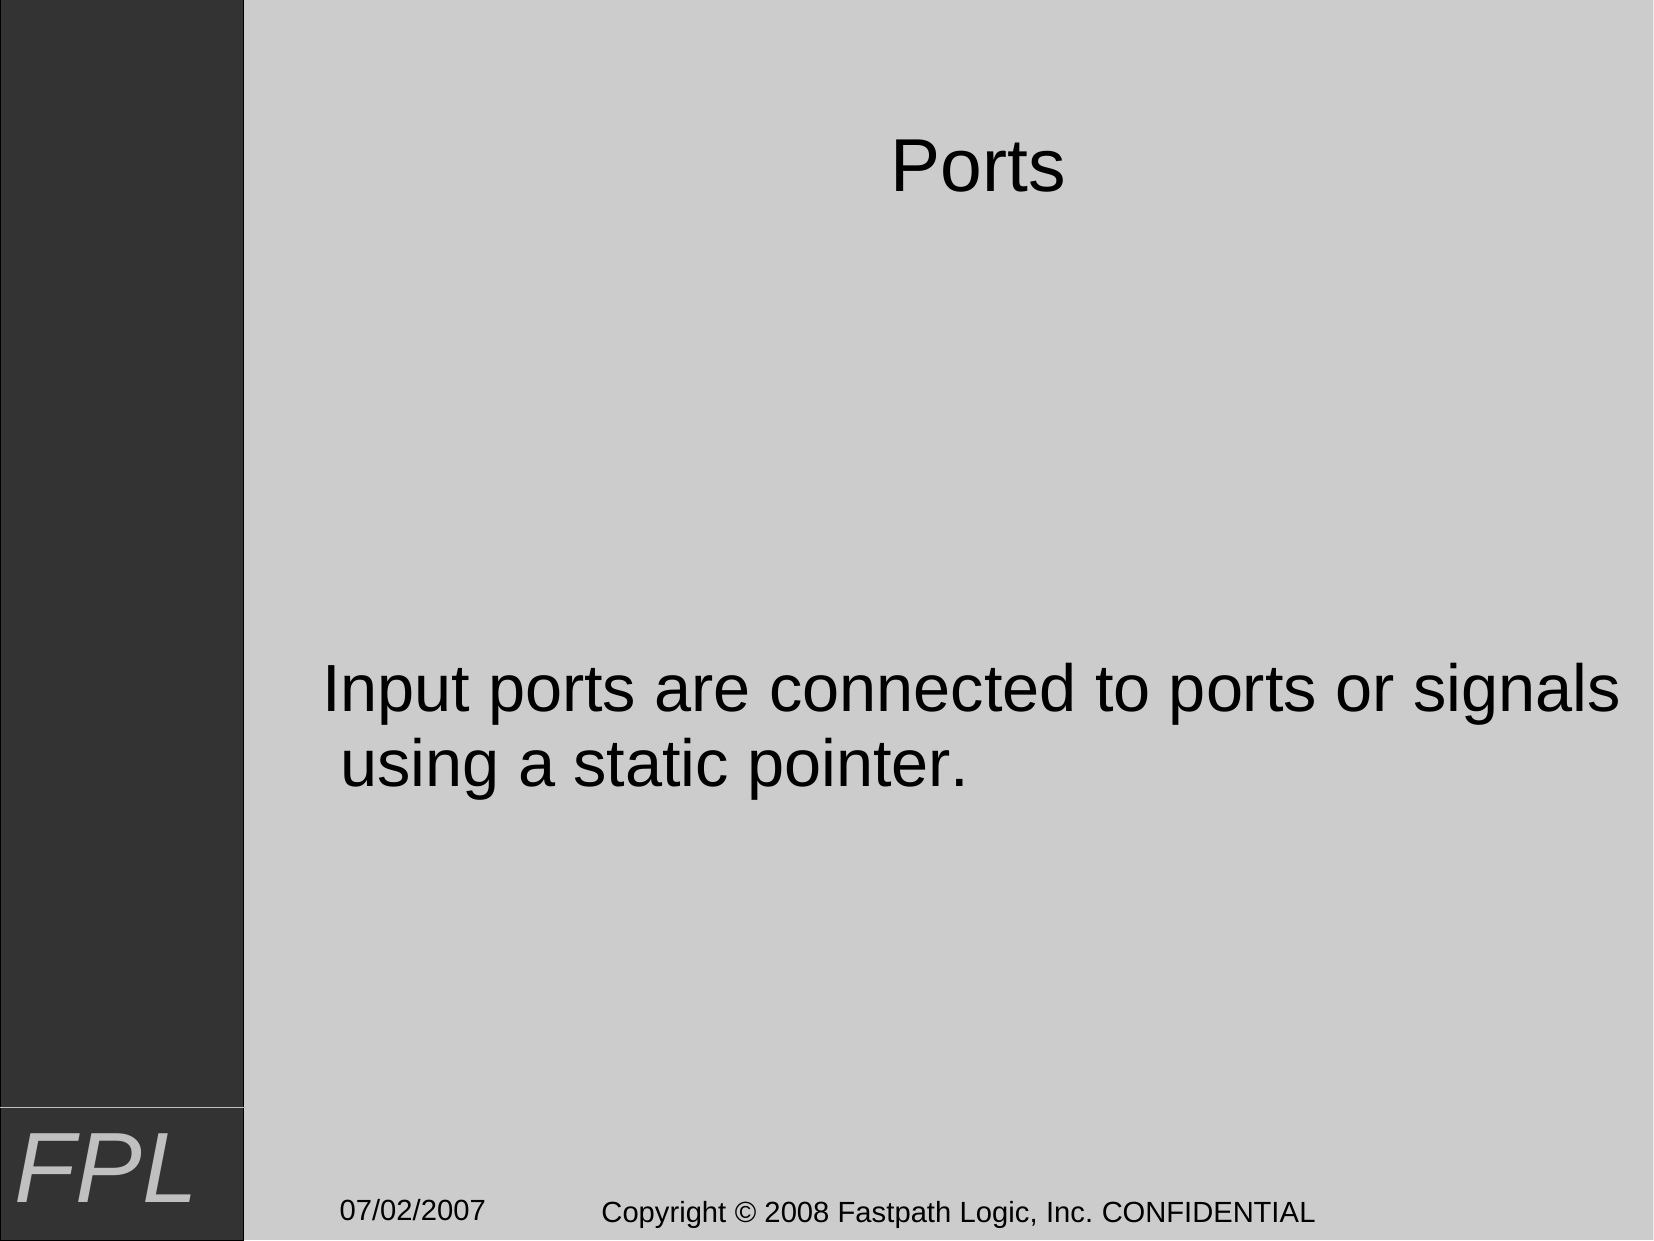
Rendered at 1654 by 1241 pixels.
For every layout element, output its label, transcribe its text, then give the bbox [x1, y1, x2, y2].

subtitle Input ports are connected to ports or signals using a static pointer. [322, 272, 1635, 1179]
title Ports [427, 57, 1530, 272]
